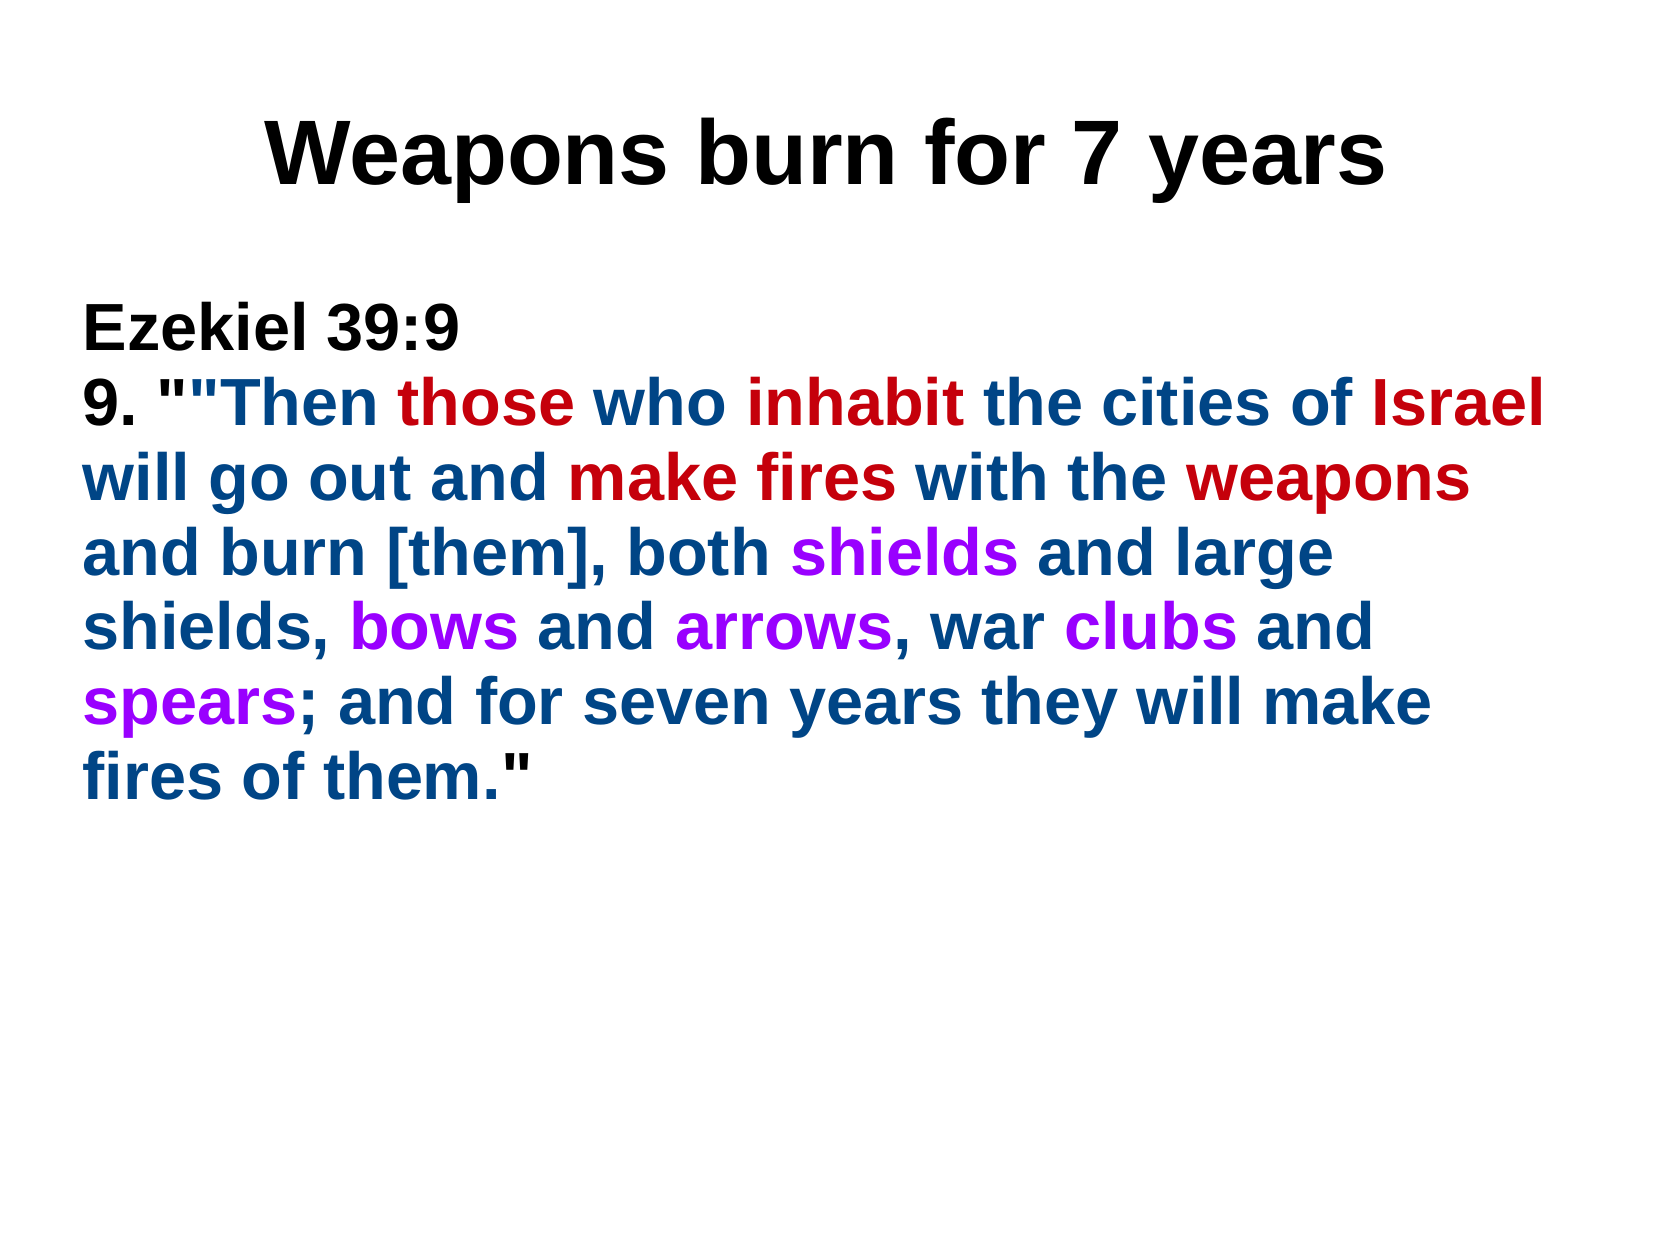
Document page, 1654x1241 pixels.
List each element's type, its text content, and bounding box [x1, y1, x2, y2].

list Ezekiel 39:9 9. ""Then those who inhabit the cities of Israel will go out and make fires with the weapons and burn [them], both shields and large shields, bows and arrows, war clubs and spears; and for seven years they will make fires of them." [82, 290, 1571, 1109]
title Weapons burn for 7 years [82, 49, 1571, 257]
